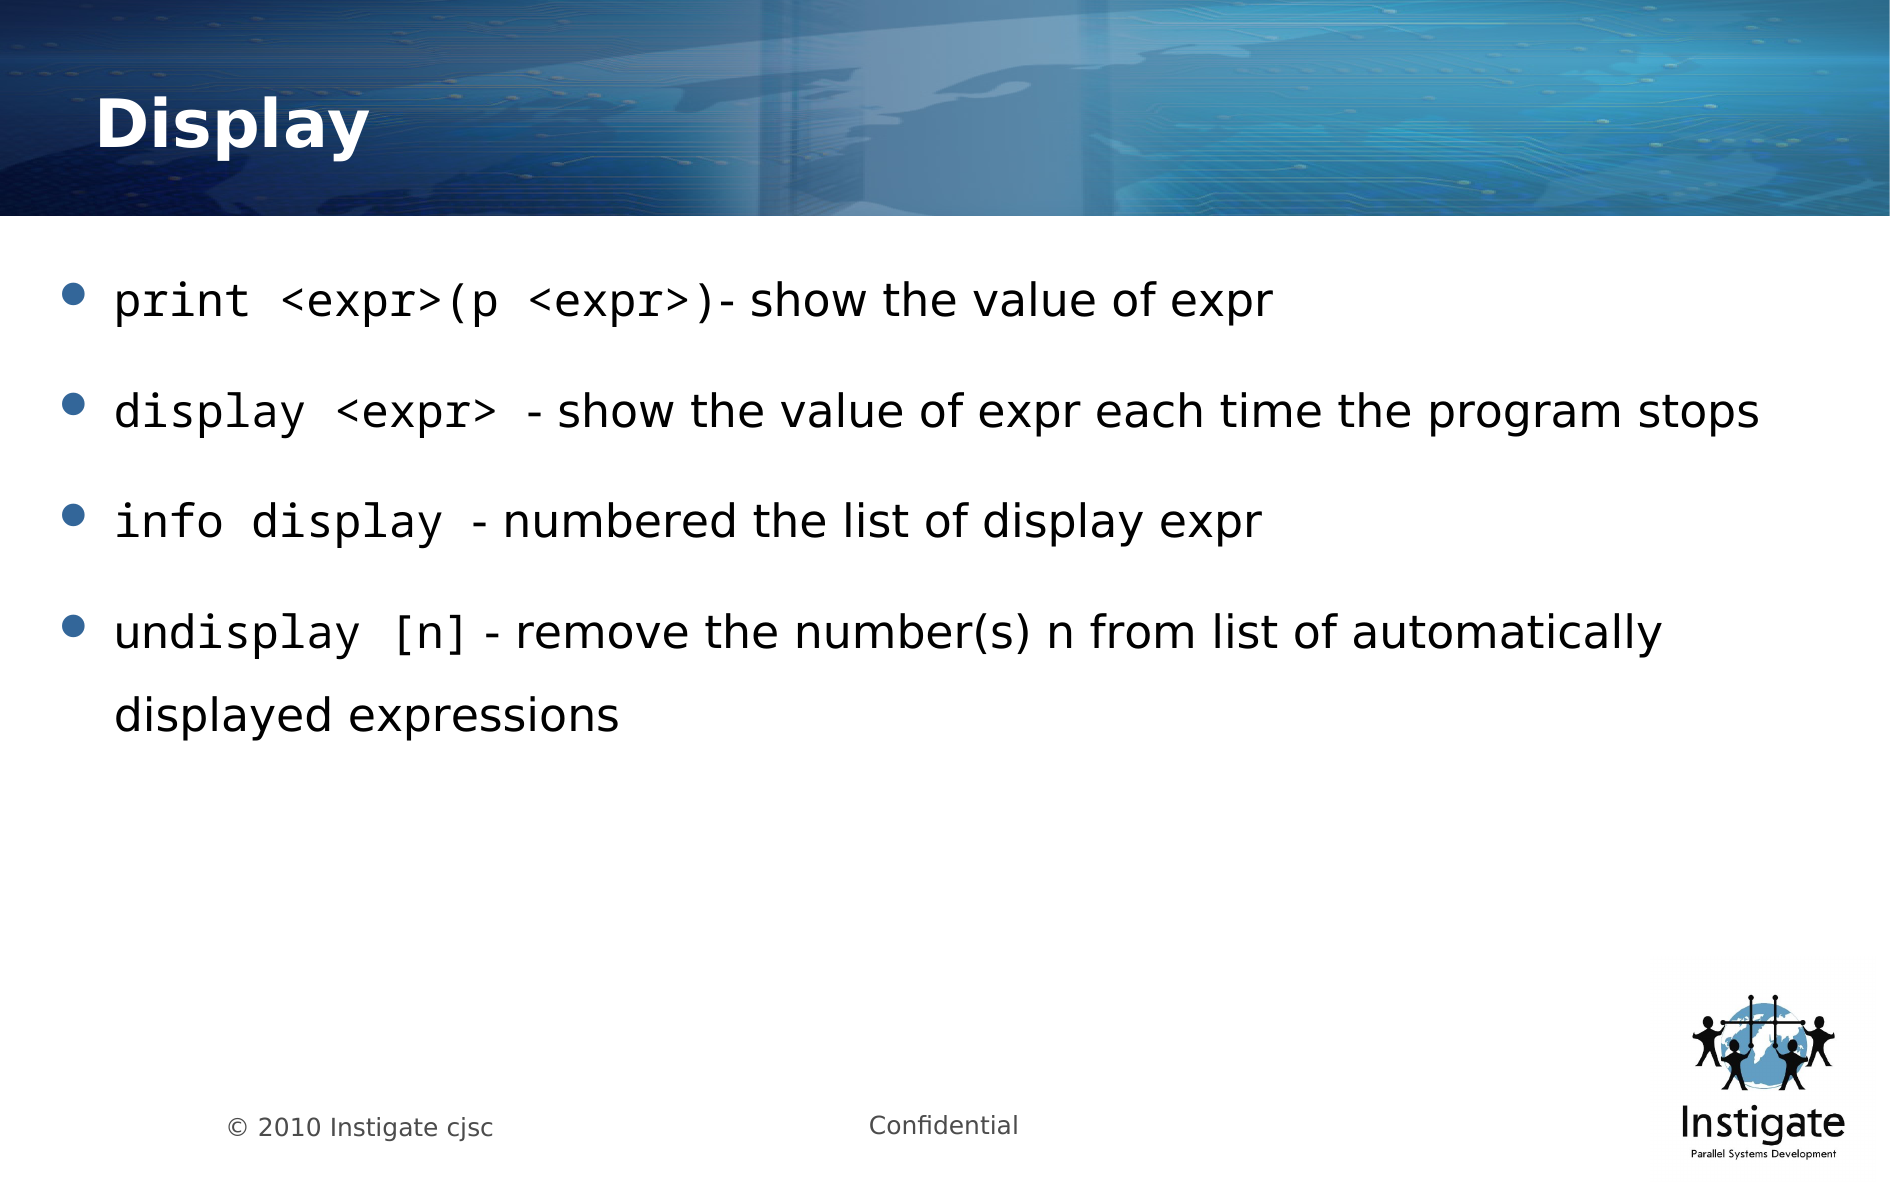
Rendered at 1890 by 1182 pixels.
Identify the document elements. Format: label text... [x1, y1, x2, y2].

list print <expr>(p <expr>)- show the value of expr display <expr> - show the value of expr each time the program stops info display - numbered the list of display expr undisplay [n] - remove the number(s) n from list of automatically displayed expressions [59, 236, 1831, 1001]
picture [0, 0, 1890, 216]
picture [1650, 956, 1876, 1182]
title Display [94, 54, 1793, 210]
